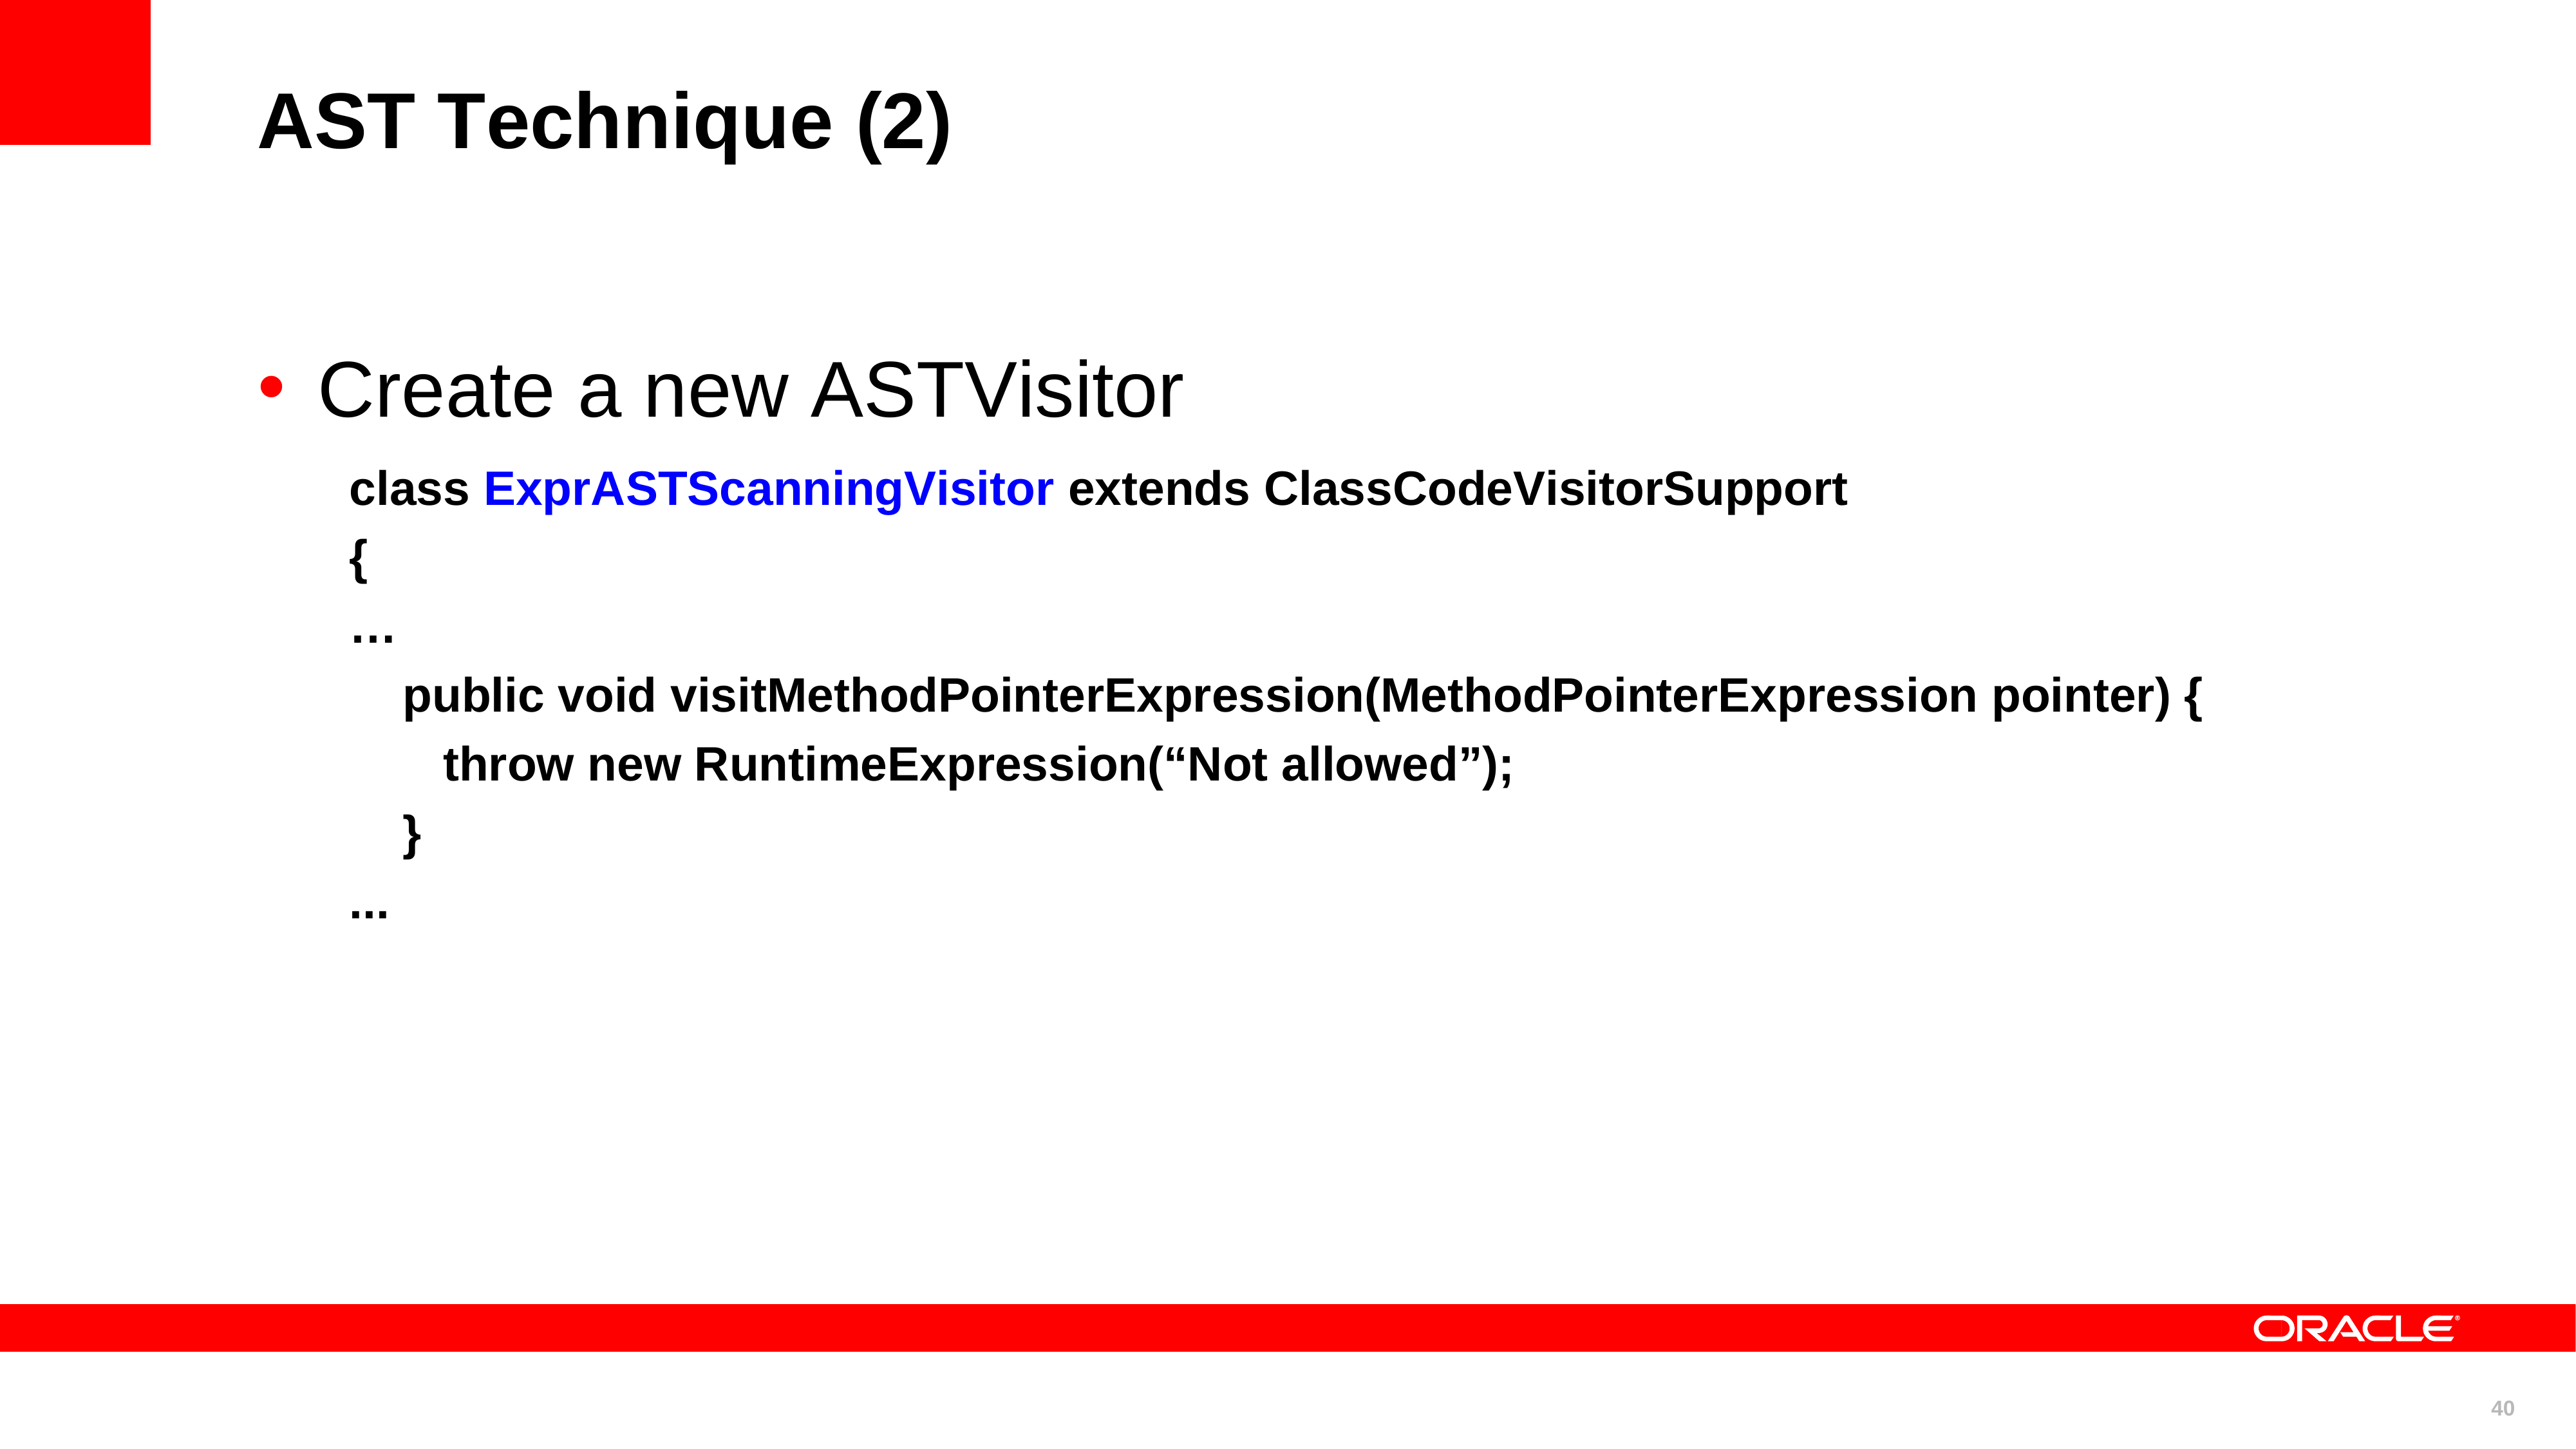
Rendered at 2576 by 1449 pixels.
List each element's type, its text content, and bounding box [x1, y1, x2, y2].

picture [0, 1304, 2576, 1352]
title AST Technique (2) [257, 69, 2318, 251]
picture [0, 0, 151, 145]
list Create a new ASTVisitor [258, 337, 2318, 1256]
text_box class ExprASTScanningVisitor extends ClassCodeVisitorSupport { … public void visitMethodPointerExpression(MethodPointerExpression pointer) { throw new RuntimeExpression(“Not allowed”); } ... [338, 457, 2246, 936]
